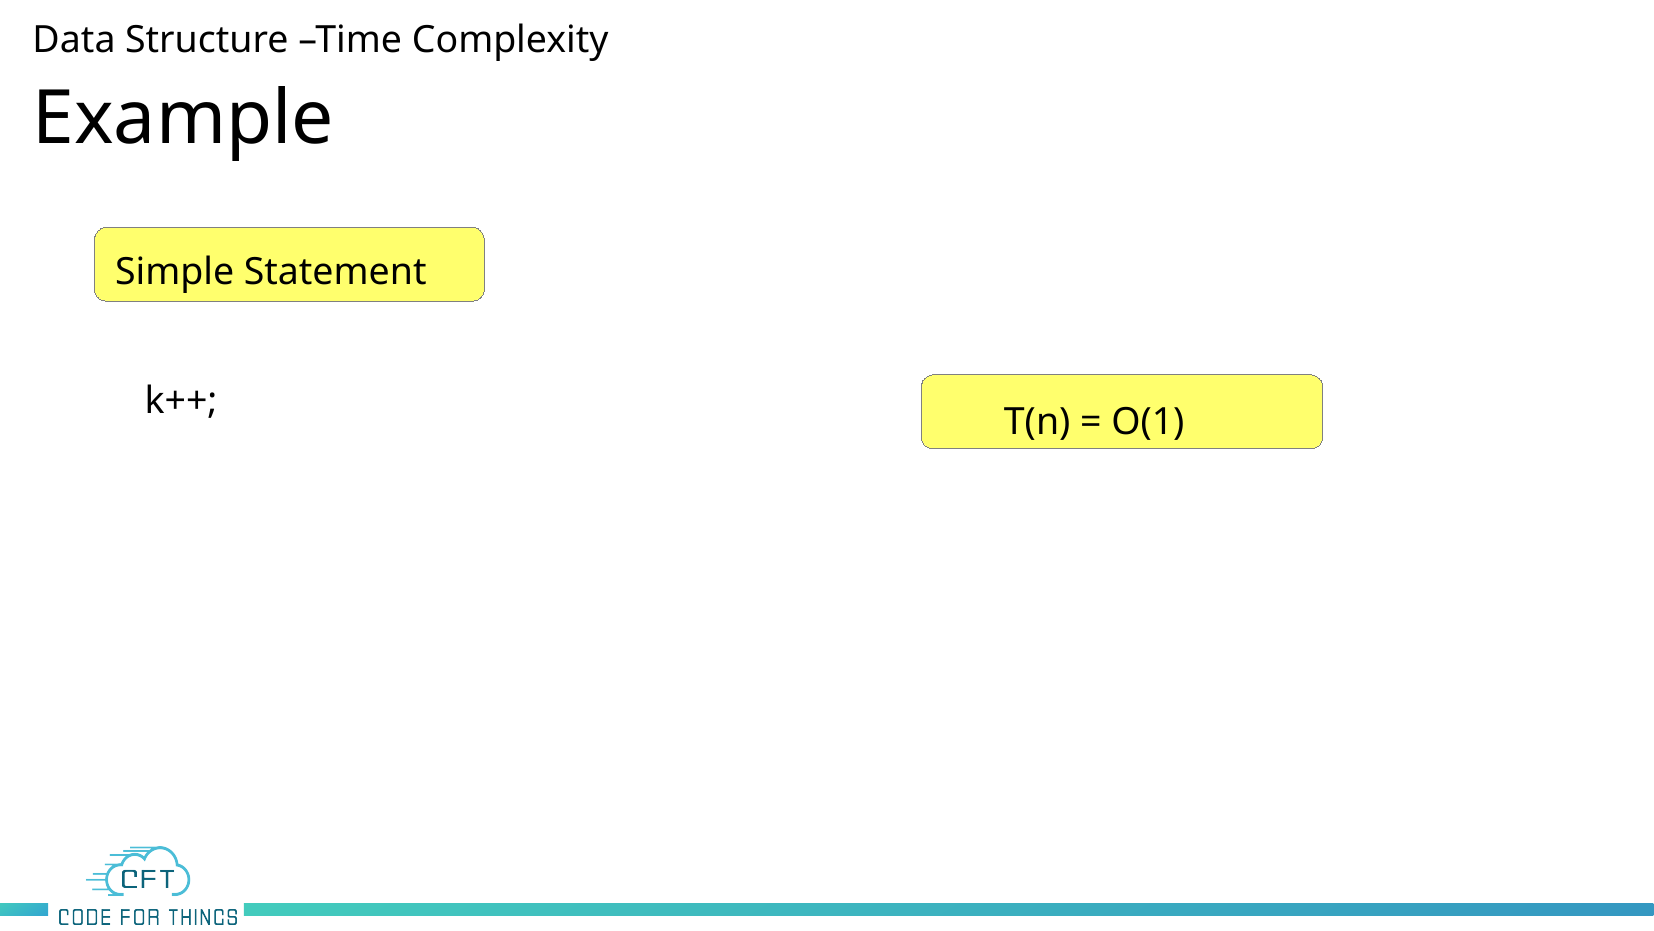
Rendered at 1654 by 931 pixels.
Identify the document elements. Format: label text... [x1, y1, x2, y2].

text_box k++; [94, 366, 461, 425]
picture [59, 846, 237, 925]
text_box T(n) = O(1) [989, 387, 1241, 446]
text_box Simple Statement [100, 236, 479, 296]
text_box [921, 374, 1323, 449]
title Data Structure –Time Complexity Example [32, 12, 1184, 166]
text_box [94, 227, 485, 302]
